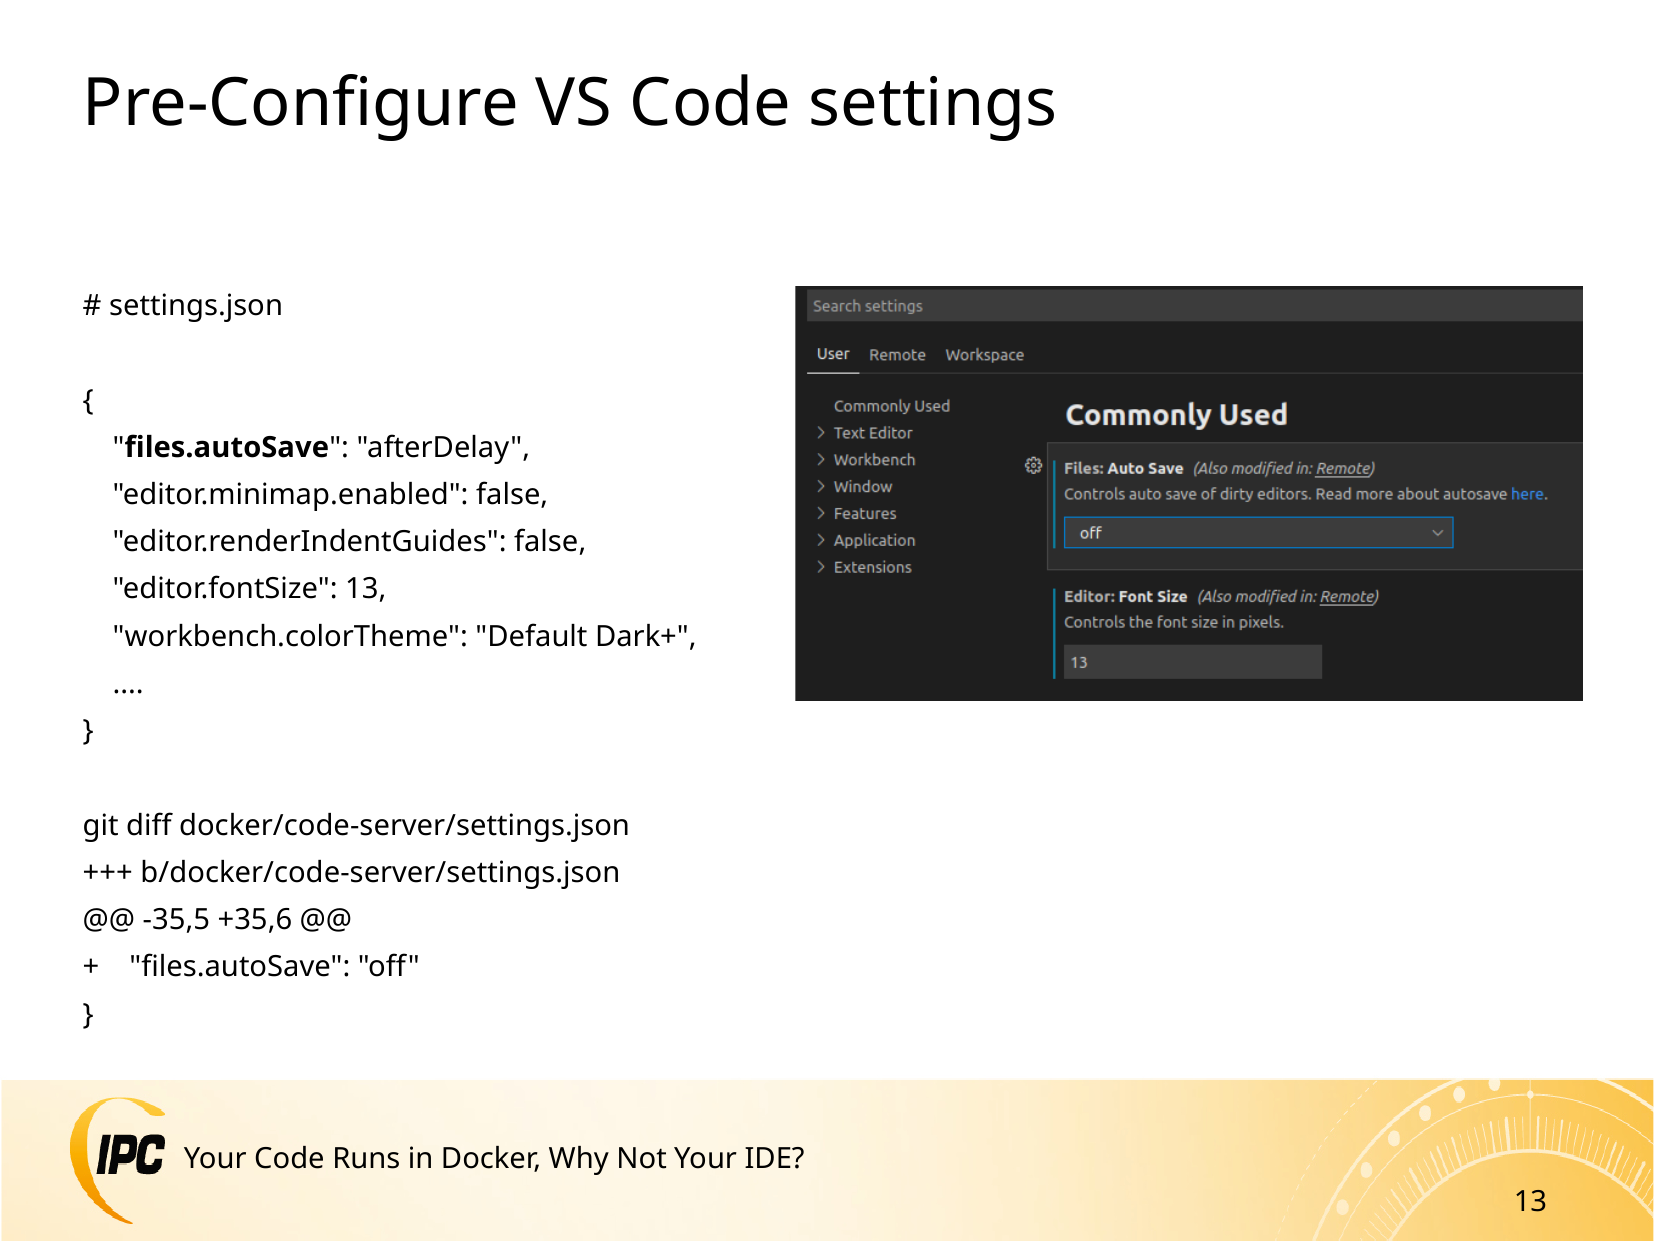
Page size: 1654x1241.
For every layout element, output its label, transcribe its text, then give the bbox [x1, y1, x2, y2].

title Pre-Configure VS Code settings [82, 3, 1571, 196]
picture [0, 0, 1654, 1241]
list # settings.json { "files.autoSave": "afterDelay", "editor.minimap.enabled": false, "editor.renderIndentGuides": false, "editor.fontSize": 13, "workbench.colorTheme": "Default Dark+", .... } git diff docker/code-server/settings.json +++ b/docker/code-server/settings.json @@ -35,5 +35,6 @@ + "files.autoSave": "off" } [82, 284, 1571, 987]
